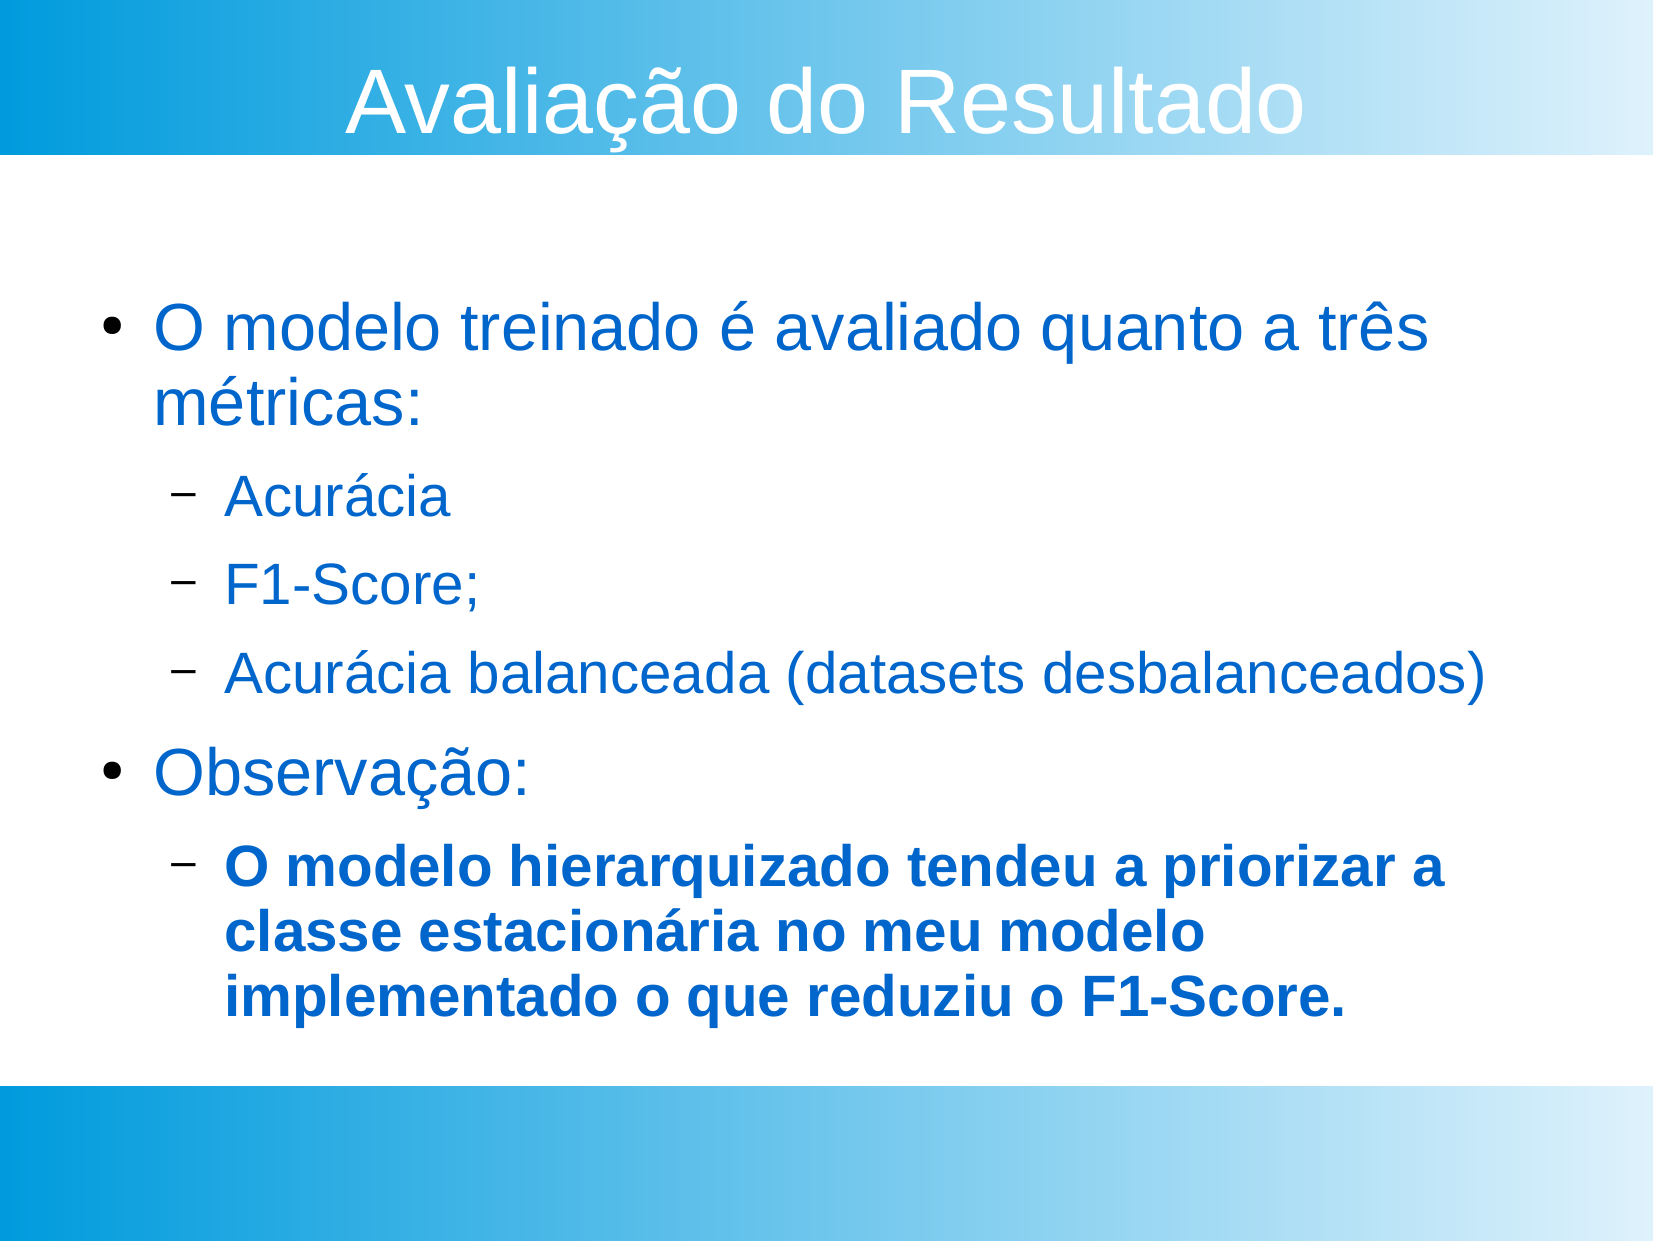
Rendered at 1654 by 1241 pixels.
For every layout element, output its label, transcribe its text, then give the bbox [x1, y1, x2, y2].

list O modelo treinado é avaliado quanto a três métricas: Acurácia F1-Score; Acurácia balanceada (datasets desbalanceados) Observação: O modelo hierarquizado tendeu a priorizar a classe estacionária no meu modelo implementado o que reduziu o F1-Score. [82, 290, 1571, 1010]
title Avaliação do Resultado [82, 49, 1571, 155]
